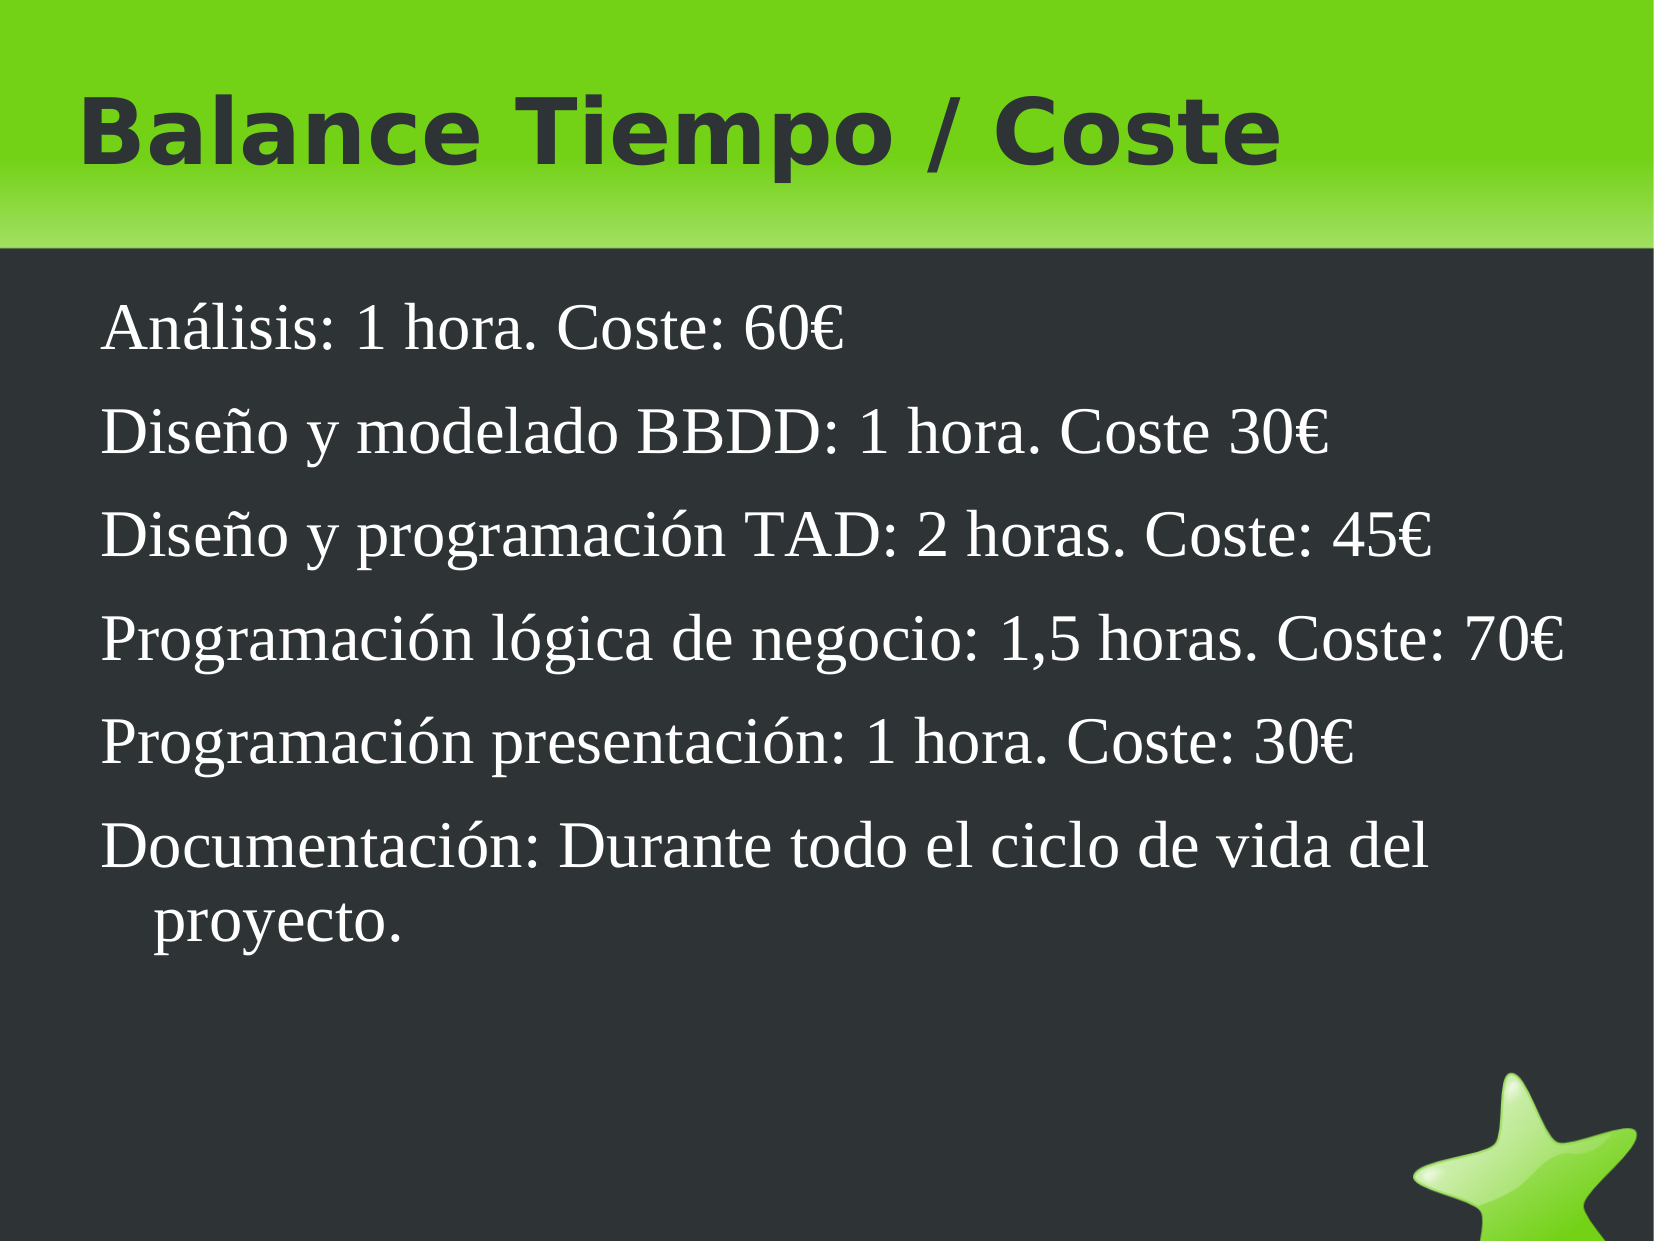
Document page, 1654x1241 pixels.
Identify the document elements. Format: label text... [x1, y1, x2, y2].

title Balance Tiempo / Coste [76, 36, 1565, 229]
picture [0, 0, 1654, 1241]
list Análisis: 1 hora. Coste: 60€ Diseño y modelado BBDD: 1 hora. Coste 30€ Diseño y programación TAD: 2 horas. Coste: 45€ Programación lógica de negocio: 1,5 horas. Coste: 70€ Programación presentación: 1 hora. Coste: 30€ Documentación: Durante todo el ciclo de vida del proyecto. [82, 290, 1571, 1094]
